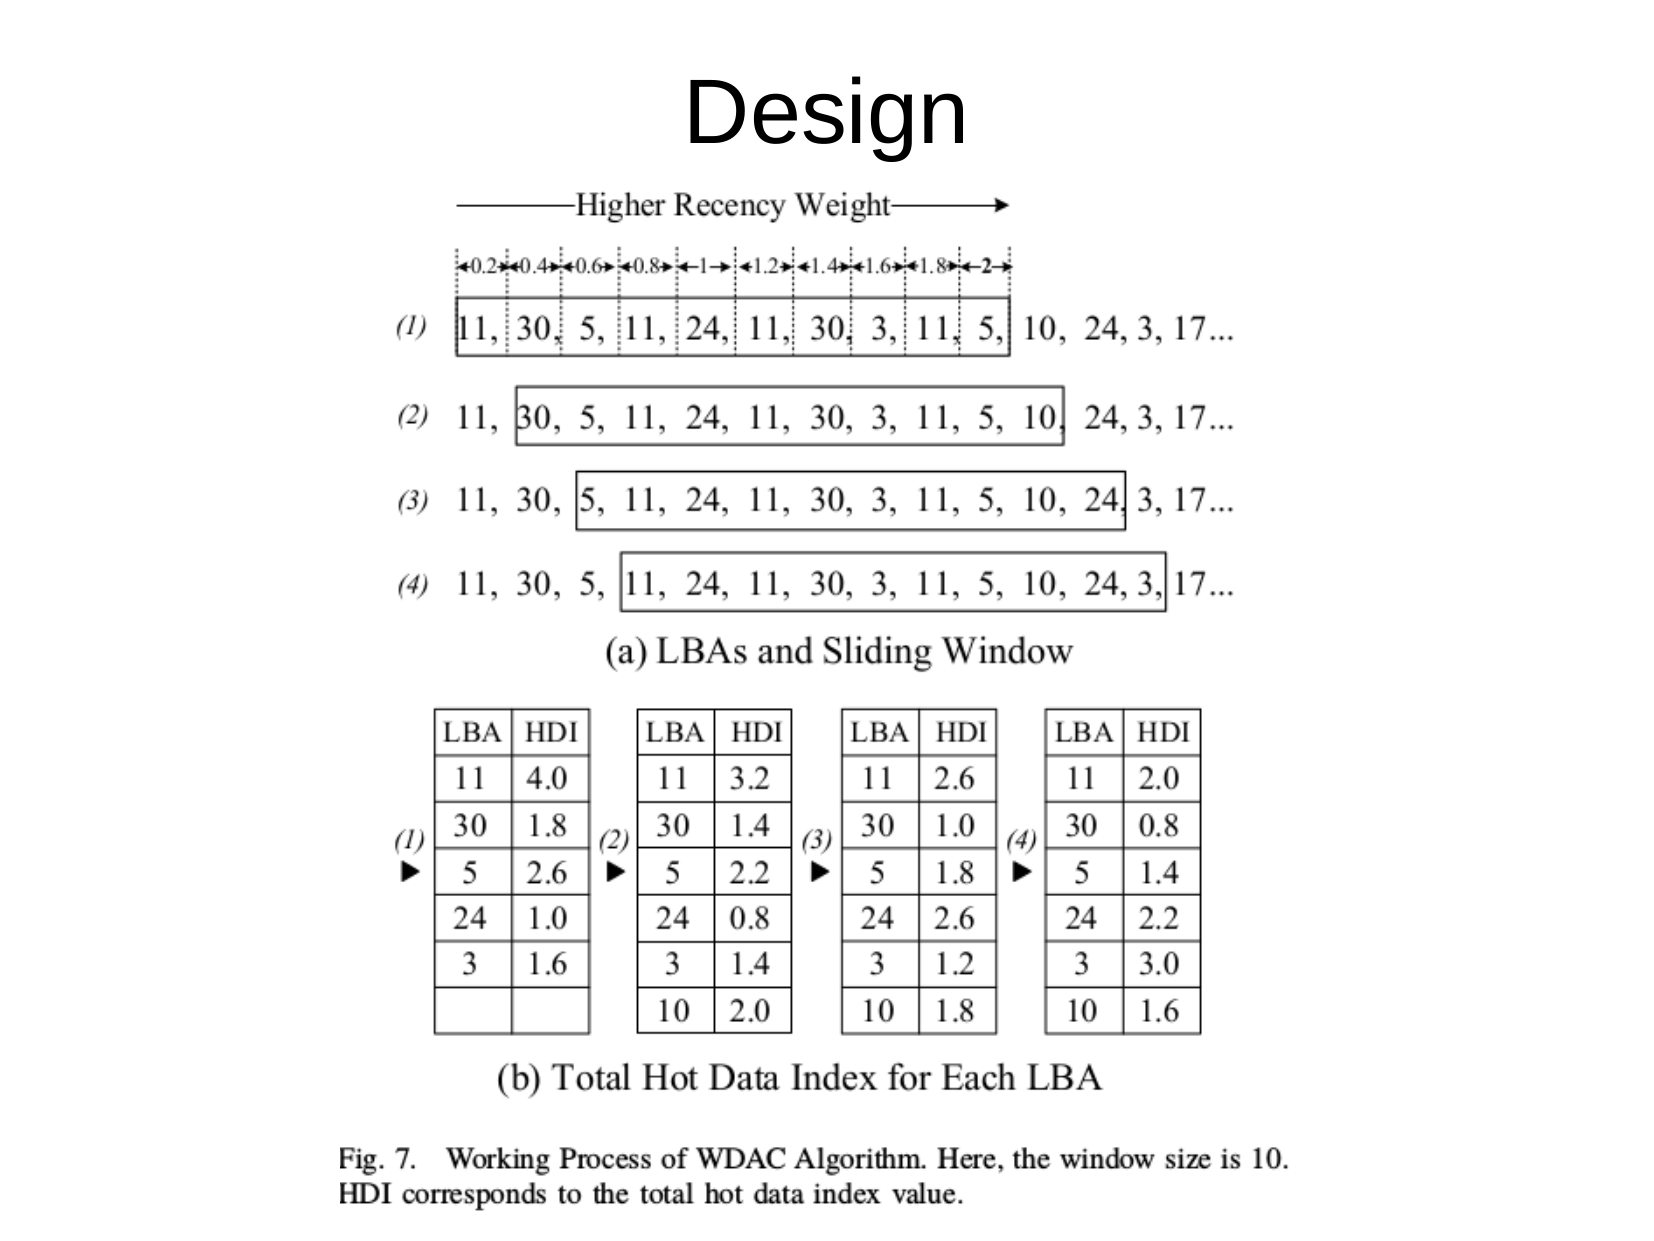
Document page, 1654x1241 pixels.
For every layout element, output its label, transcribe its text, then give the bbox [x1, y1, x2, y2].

title Design [82, 8, 1571, 216]
picture [340, 180, 1297, 1231]
